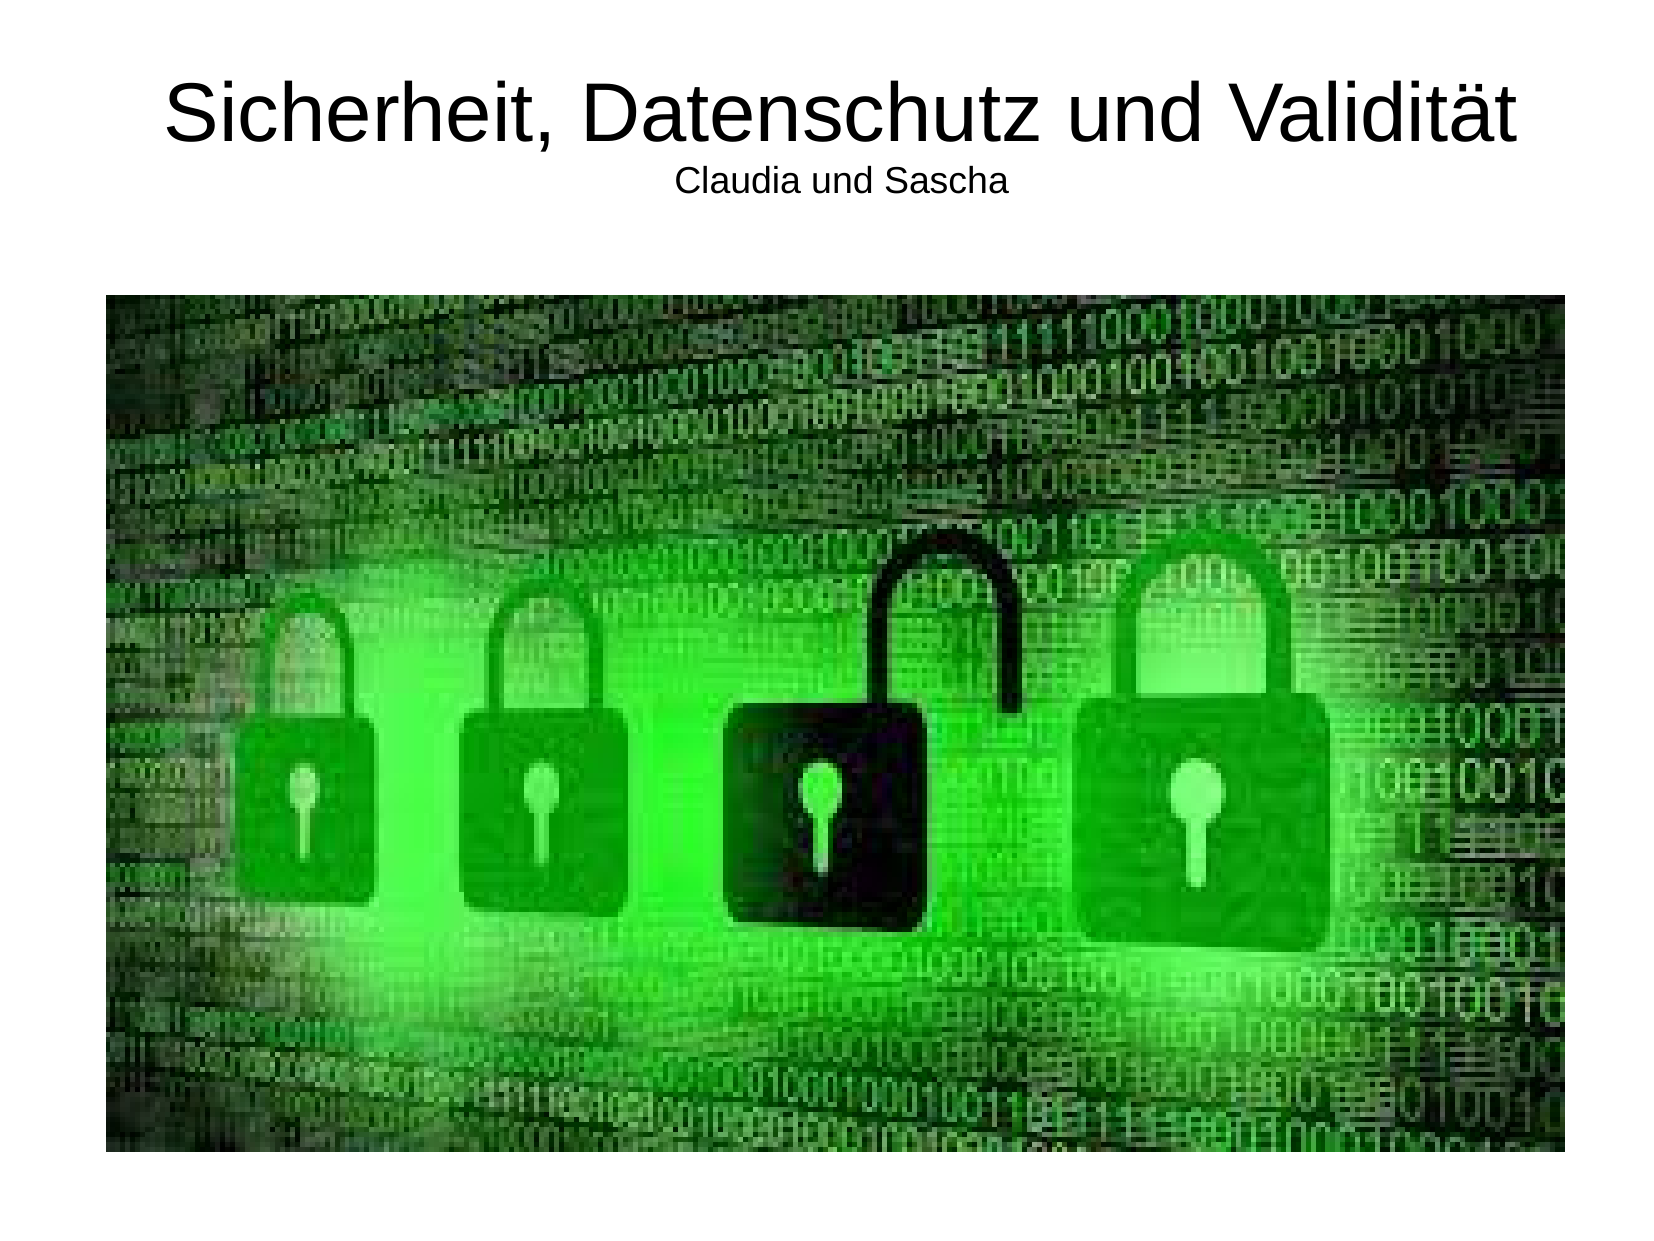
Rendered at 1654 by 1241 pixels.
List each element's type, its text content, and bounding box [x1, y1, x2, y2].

text_box Sicherheit, Datenschutz und Validität Claudia und Sascha [88, 59, 1595, 209]
picture [106, 295, 1565, 1152]
